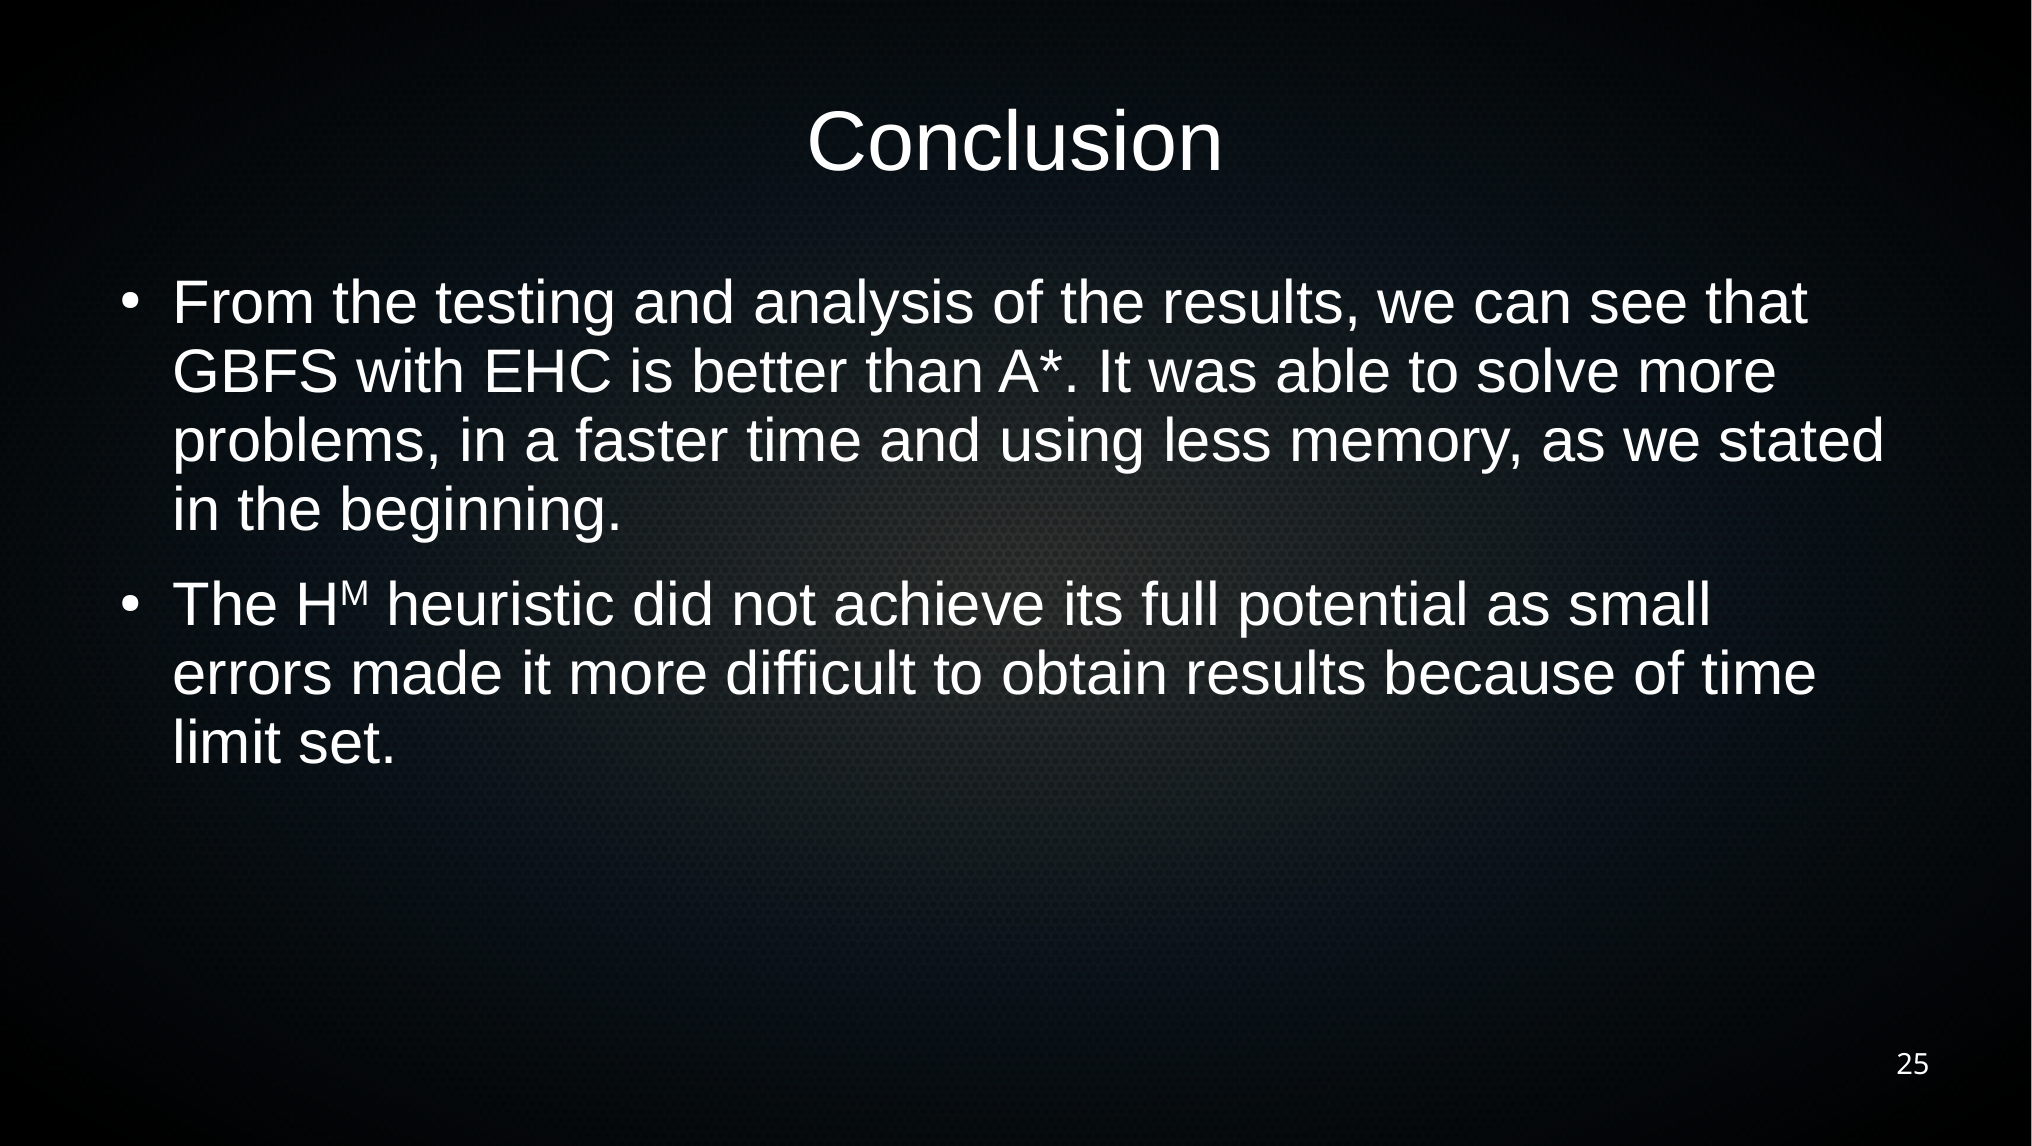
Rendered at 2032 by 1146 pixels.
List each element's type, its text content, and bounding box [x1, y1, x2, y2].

picture [0, 0, 2032, 1146]
list From the testing and analysis of the results, we can see that GBFS with EHC is better than A*. It was able to solve more problems, in a faster time and using less memory, as we stated in the beginning. The HM heuristic did not achieve its full potential as small errors made it more difficult to obtain results because of time limit set. [101, 268, 1890, 933]
title Conclusion [101, 45, 1930, 237]
